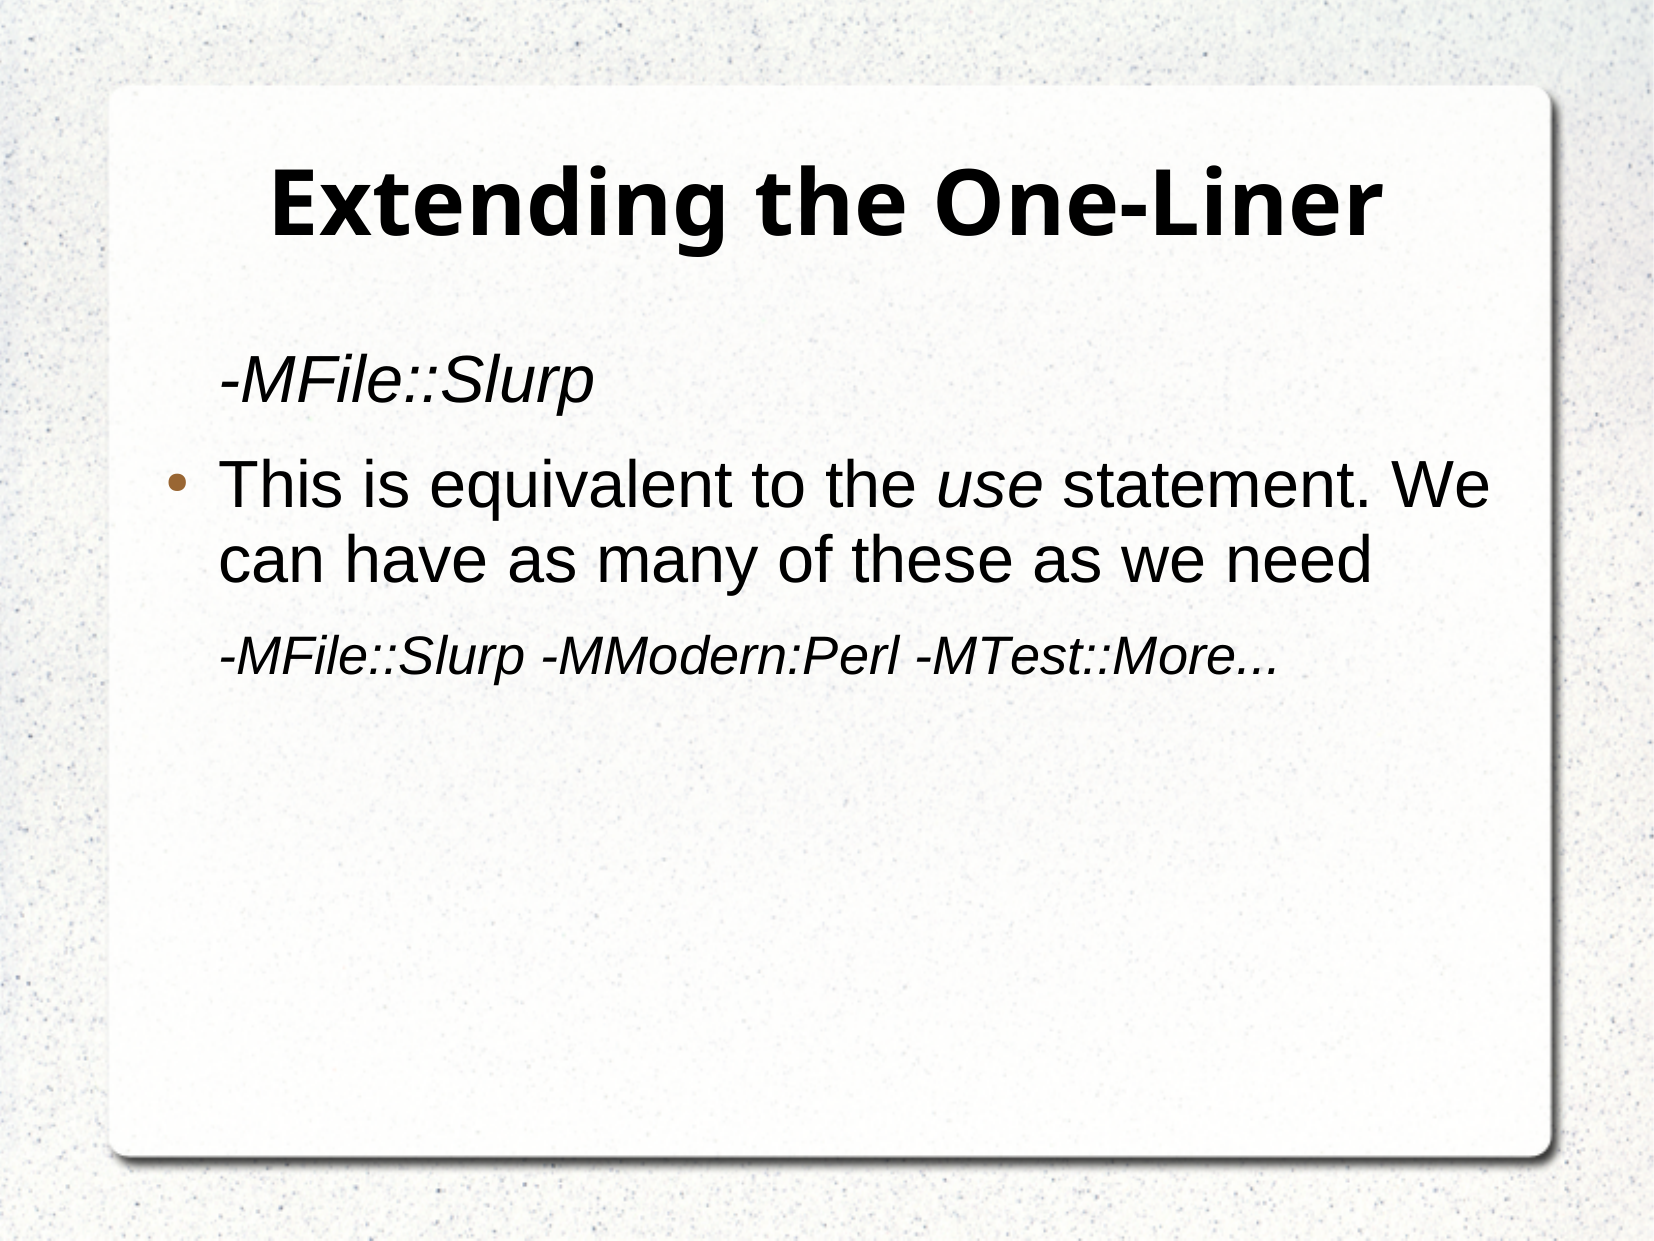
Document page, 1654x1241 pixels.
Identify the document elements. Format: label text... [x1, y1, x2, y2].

list -MFile::Slurp This is equivalent to the use statement. We can have as many of these as we need -MFile::Slurp -MModern:Perl -MTest::More... [147, 342, 1506, 978]
picture [0, 0, 1654, 1241]
title Extending the One-Liner [118, 96, 1536, 304]
